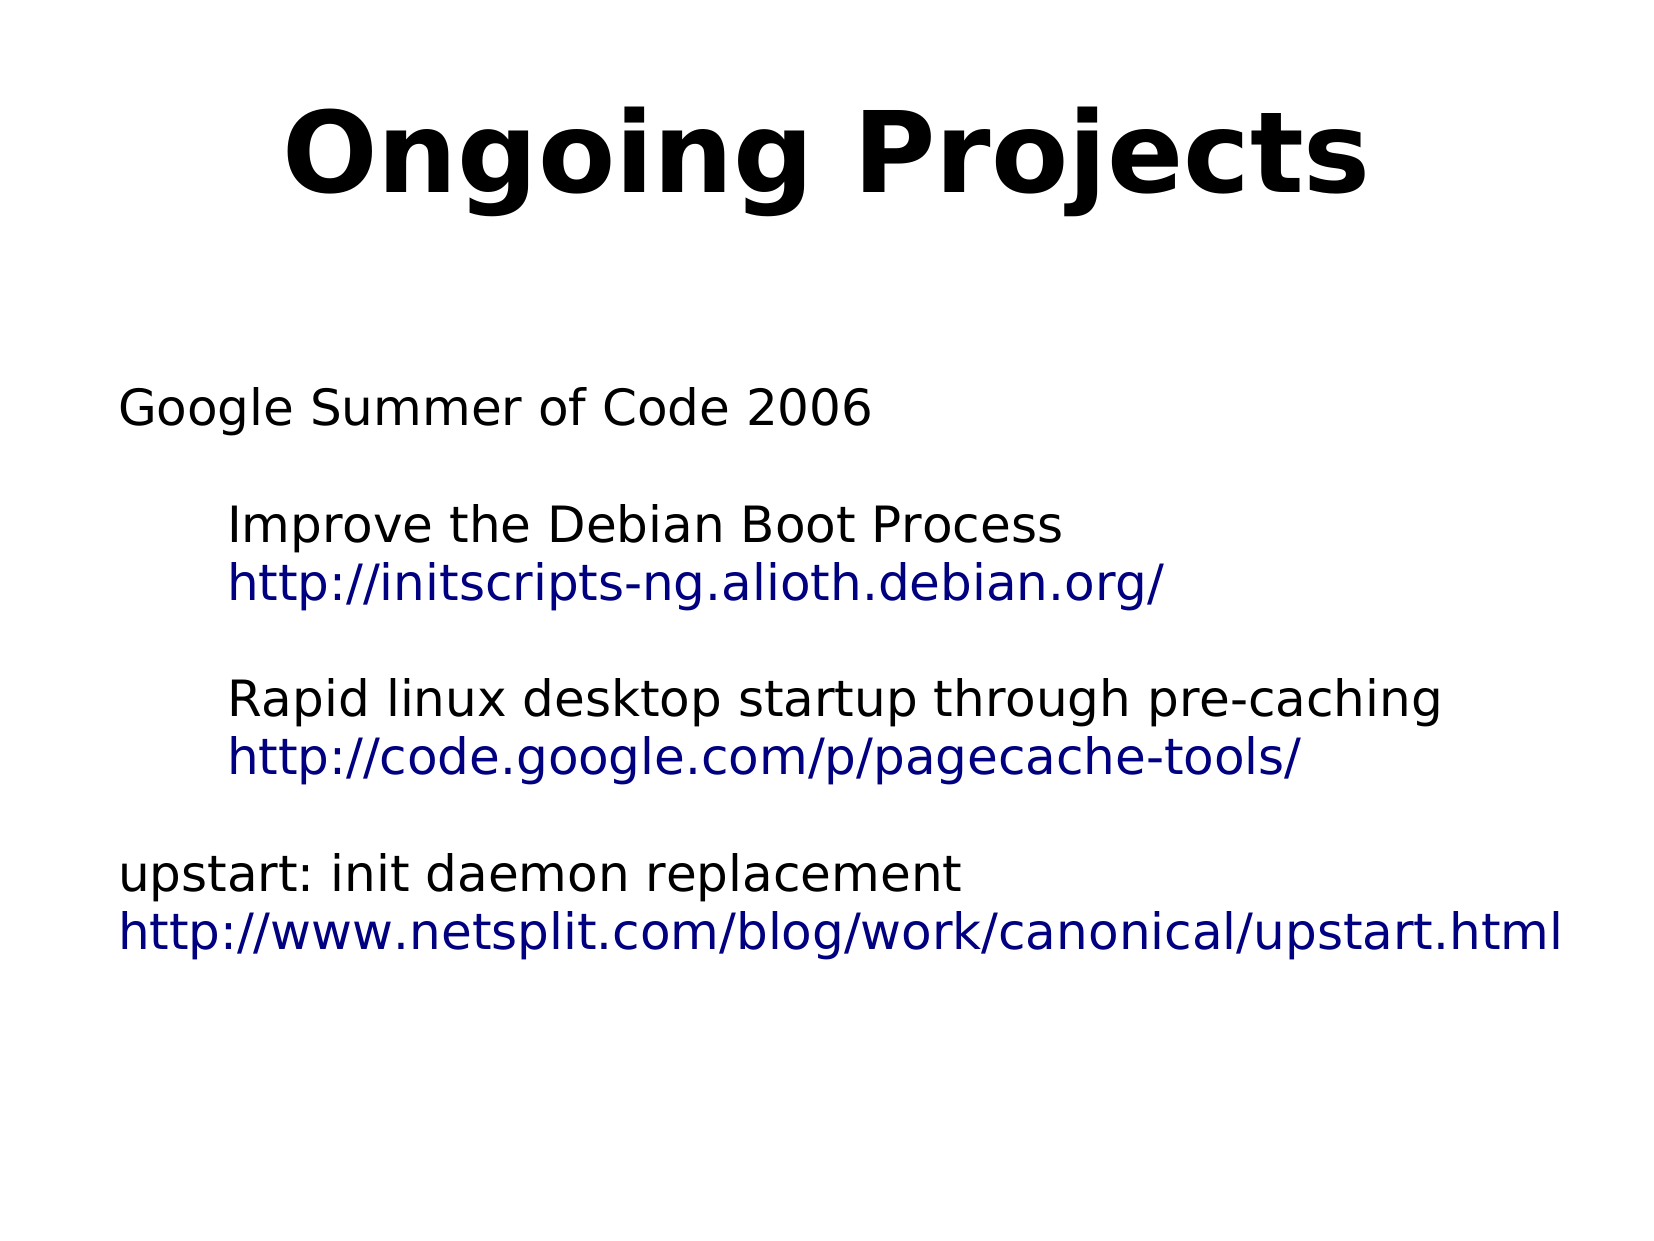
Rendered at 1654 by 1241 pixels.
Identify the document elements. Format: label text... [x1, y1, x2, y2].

title Ongoing Projects [82, 49, 1571, 257]
subtitle Google Summer of Code 2006 Improve the Debian Boot Process http://initscripts-ng.alioth.debian.org/ Rapid linux desktop startup through pre-caching http://code.google.com/p/pagecache-tools/ upstart: init daemon replacement http://www.netsplit.com/blog/work/canonical/upstart.html [82, 290, 1571, 1109]
